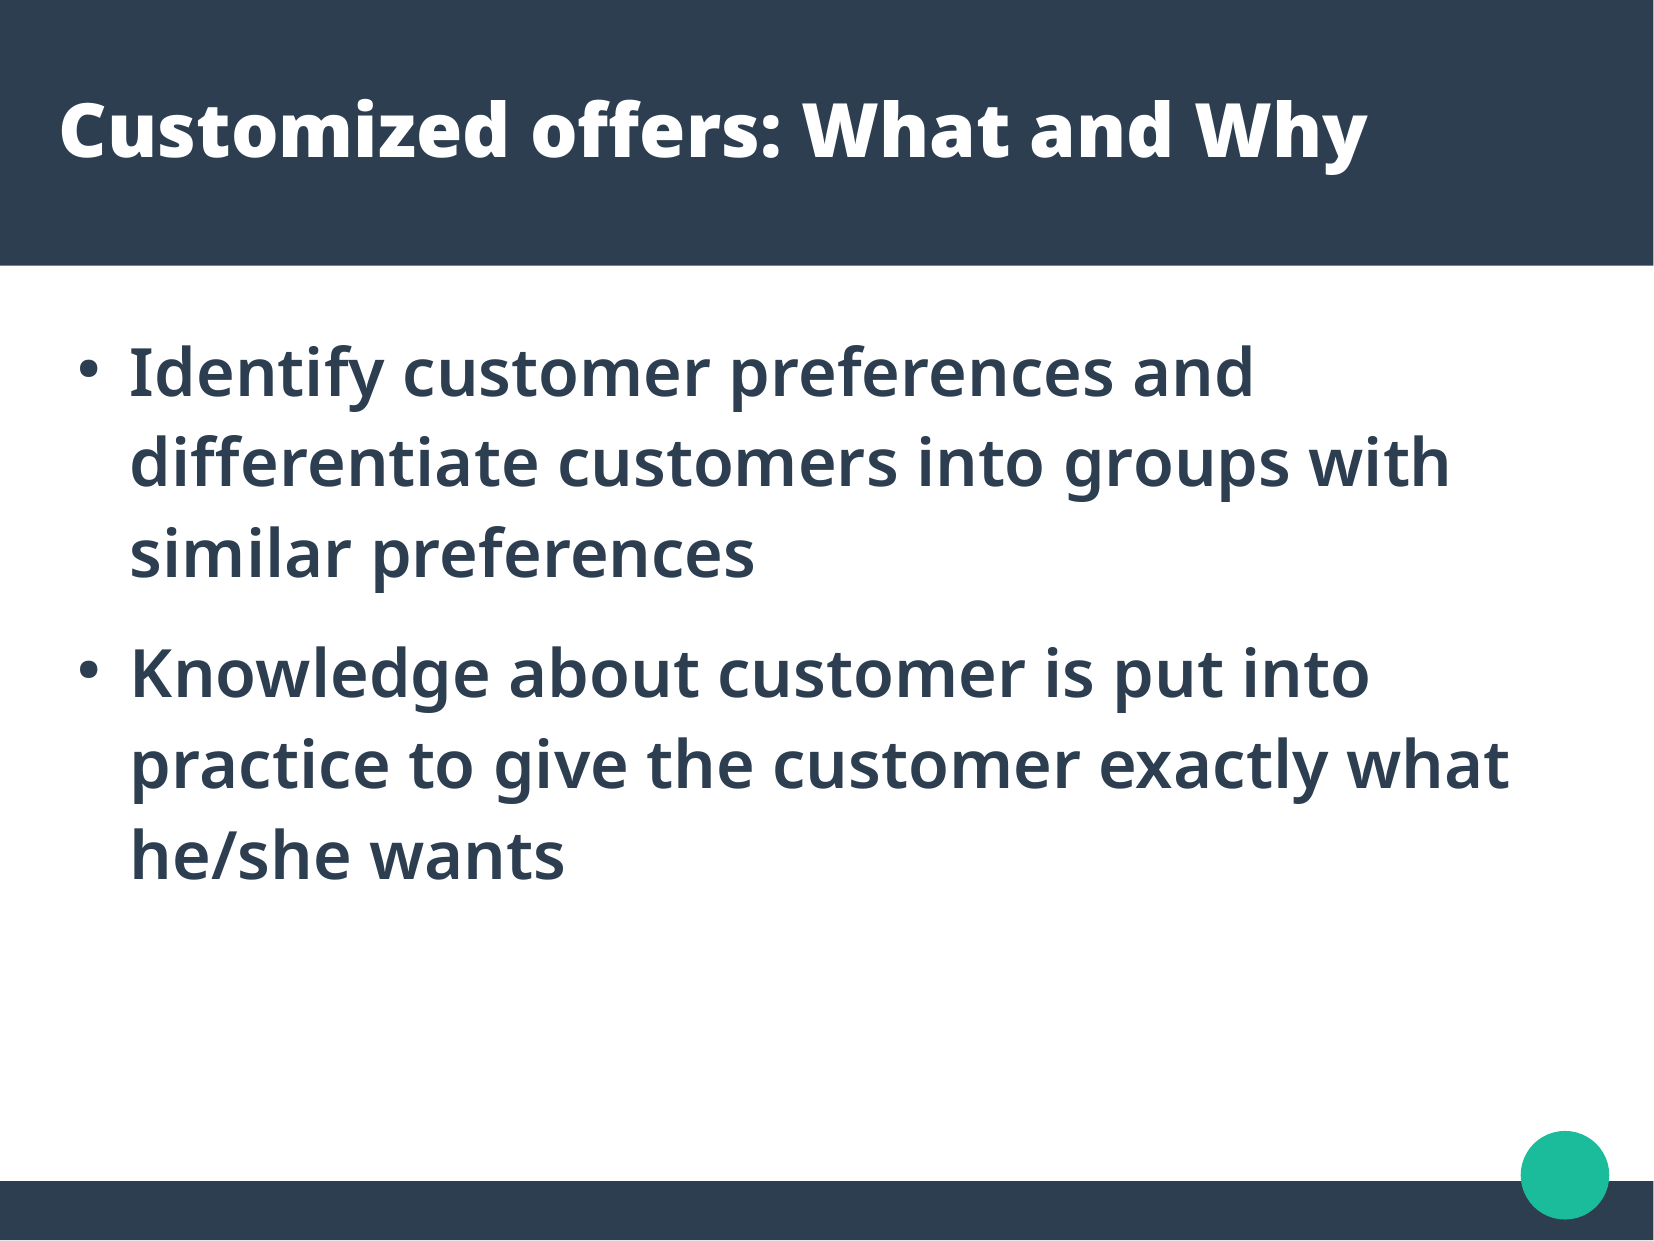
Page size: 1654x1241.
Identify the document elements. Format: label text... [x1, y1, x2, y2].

title Customized offers: What and Why [59, 49, 1595, 207]
list Identify customer preferences and differentiate customers into groups with similar preferences Knowledge about customer is put into practice to give the customer exactly what he/she wants [59, 324, 1595, 1152]
